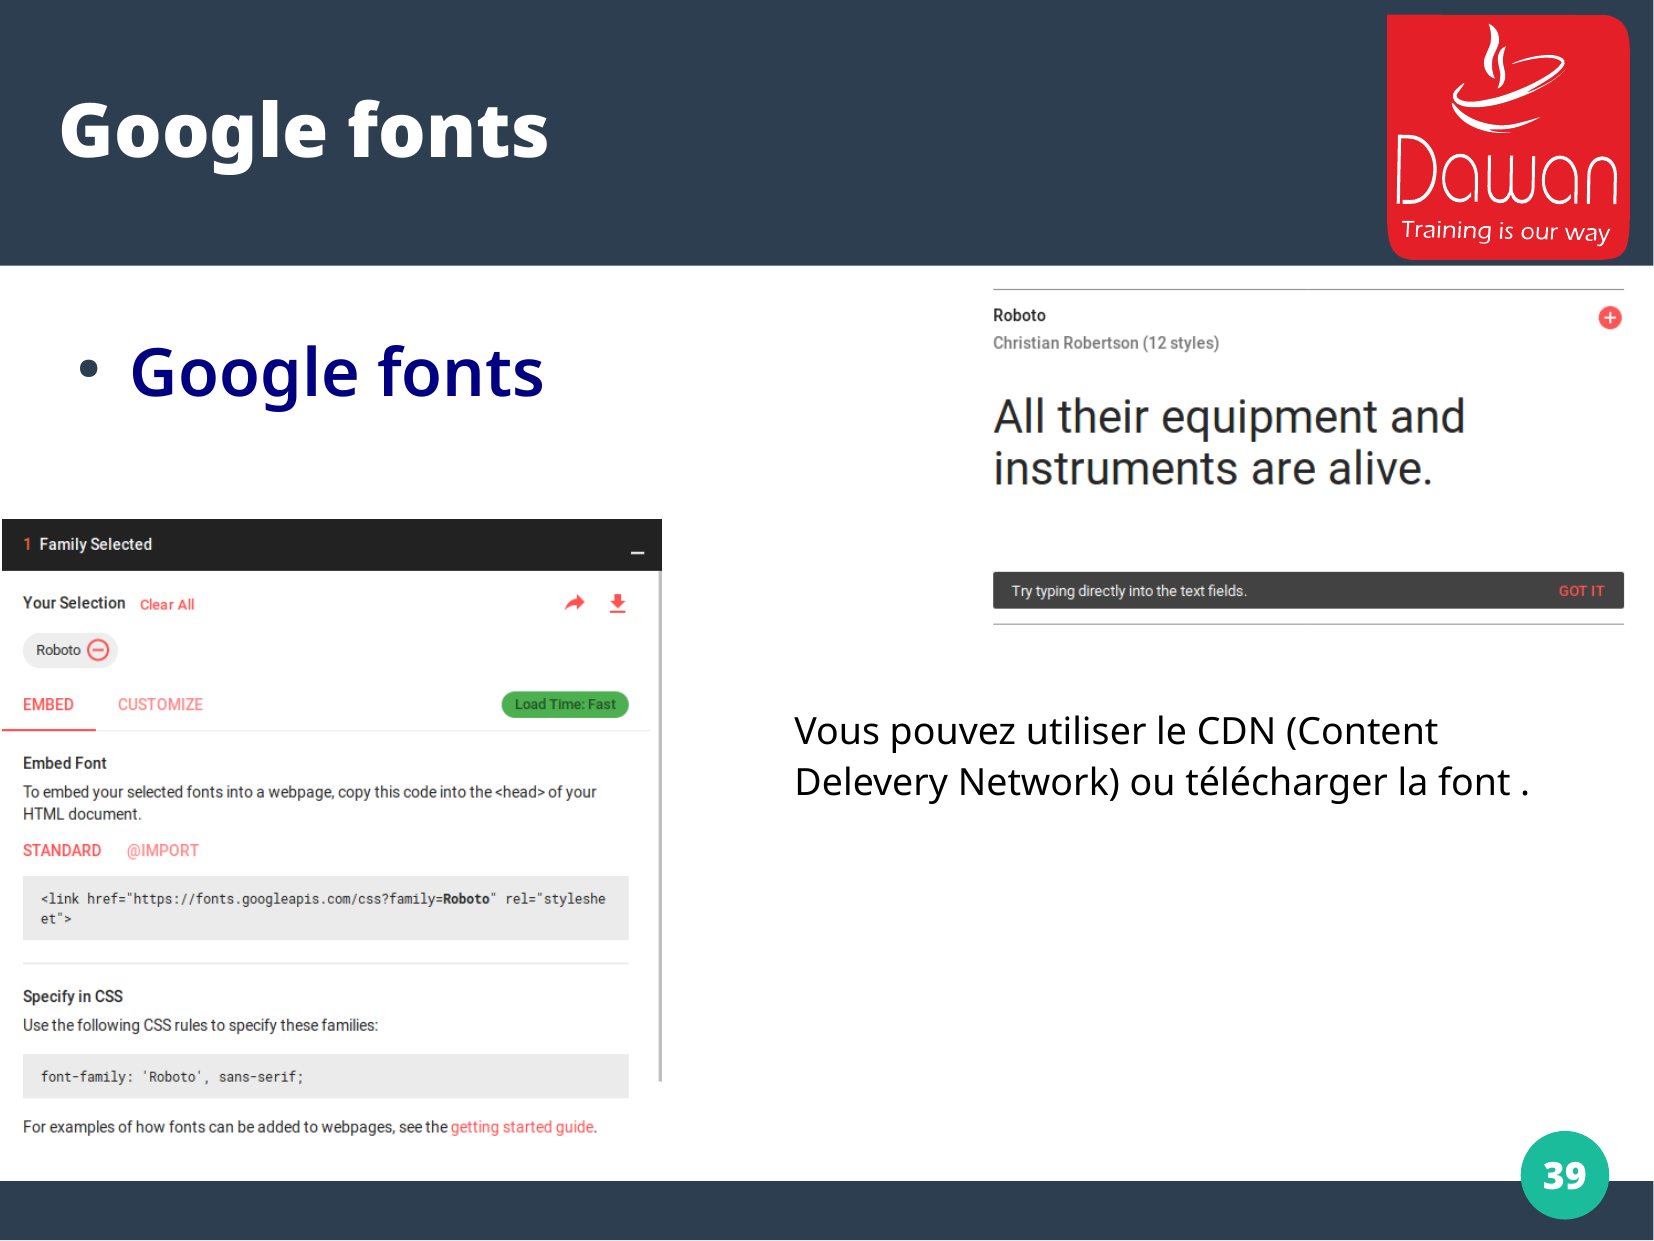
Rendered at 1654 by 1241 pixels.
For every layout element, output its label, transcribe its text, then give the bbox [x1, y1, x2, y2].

picture [1387, 14, 1630, 260]
picture [976, 266, 1654, 626]
title Google fonts [59, 49, 1387, 207]
text_box Vous pouvez utiliser le CDN (Content Delevery Network) ou télécharger la font . [779, 696, 1560, 843]
picture [2, 519, 662, 1179]
list Google fonts [59, 324, 1595, 1152]
